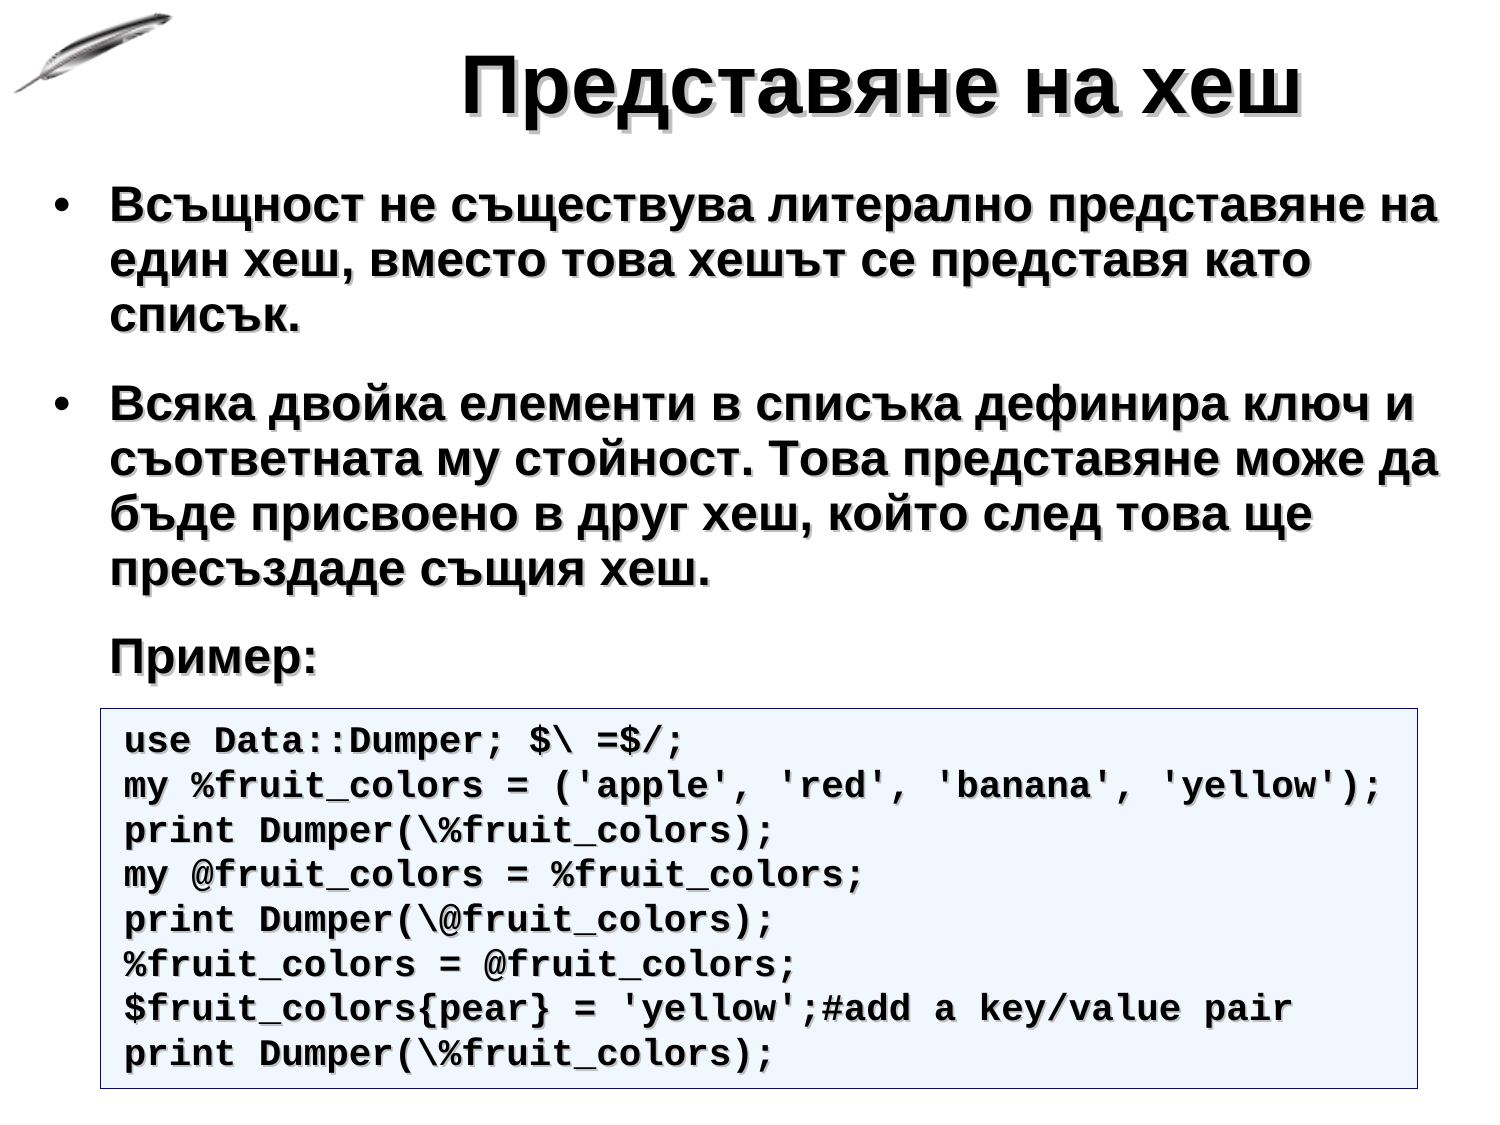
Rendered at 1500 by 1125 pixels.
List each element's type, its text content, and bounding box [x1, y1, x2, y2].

text_box use Data::Dumper; $\ =$/; my %fruit_colors = ('apple', 'red', 'banana', 'yellow'); print Dumper(\%fruit_colors); my @fruit_colors = %fruit_colors; print Dumper(\@fruit_colors); %fruit_colors = @fruit_colors; $fruit_colors{pear} = 'yellow';#add a key/value pair print Dumper(\%fruit_colors); [100, 707, 1418, 1089]
picture [10, 11, 178, 95]
title Представяне на хеш [460, 0, 1500, 179]
list Всъщност не съществува литерално представяне на един хеш, вместо това хешът се представя като списък. Всяка двойка елементи в списъка дефинира ключ и съответната му стойност. Това представяне може да бъде присвоено в друг хеш, който след това ще пресъздаде същия хеш. Пример: [53, 177, 1477, 1125]
